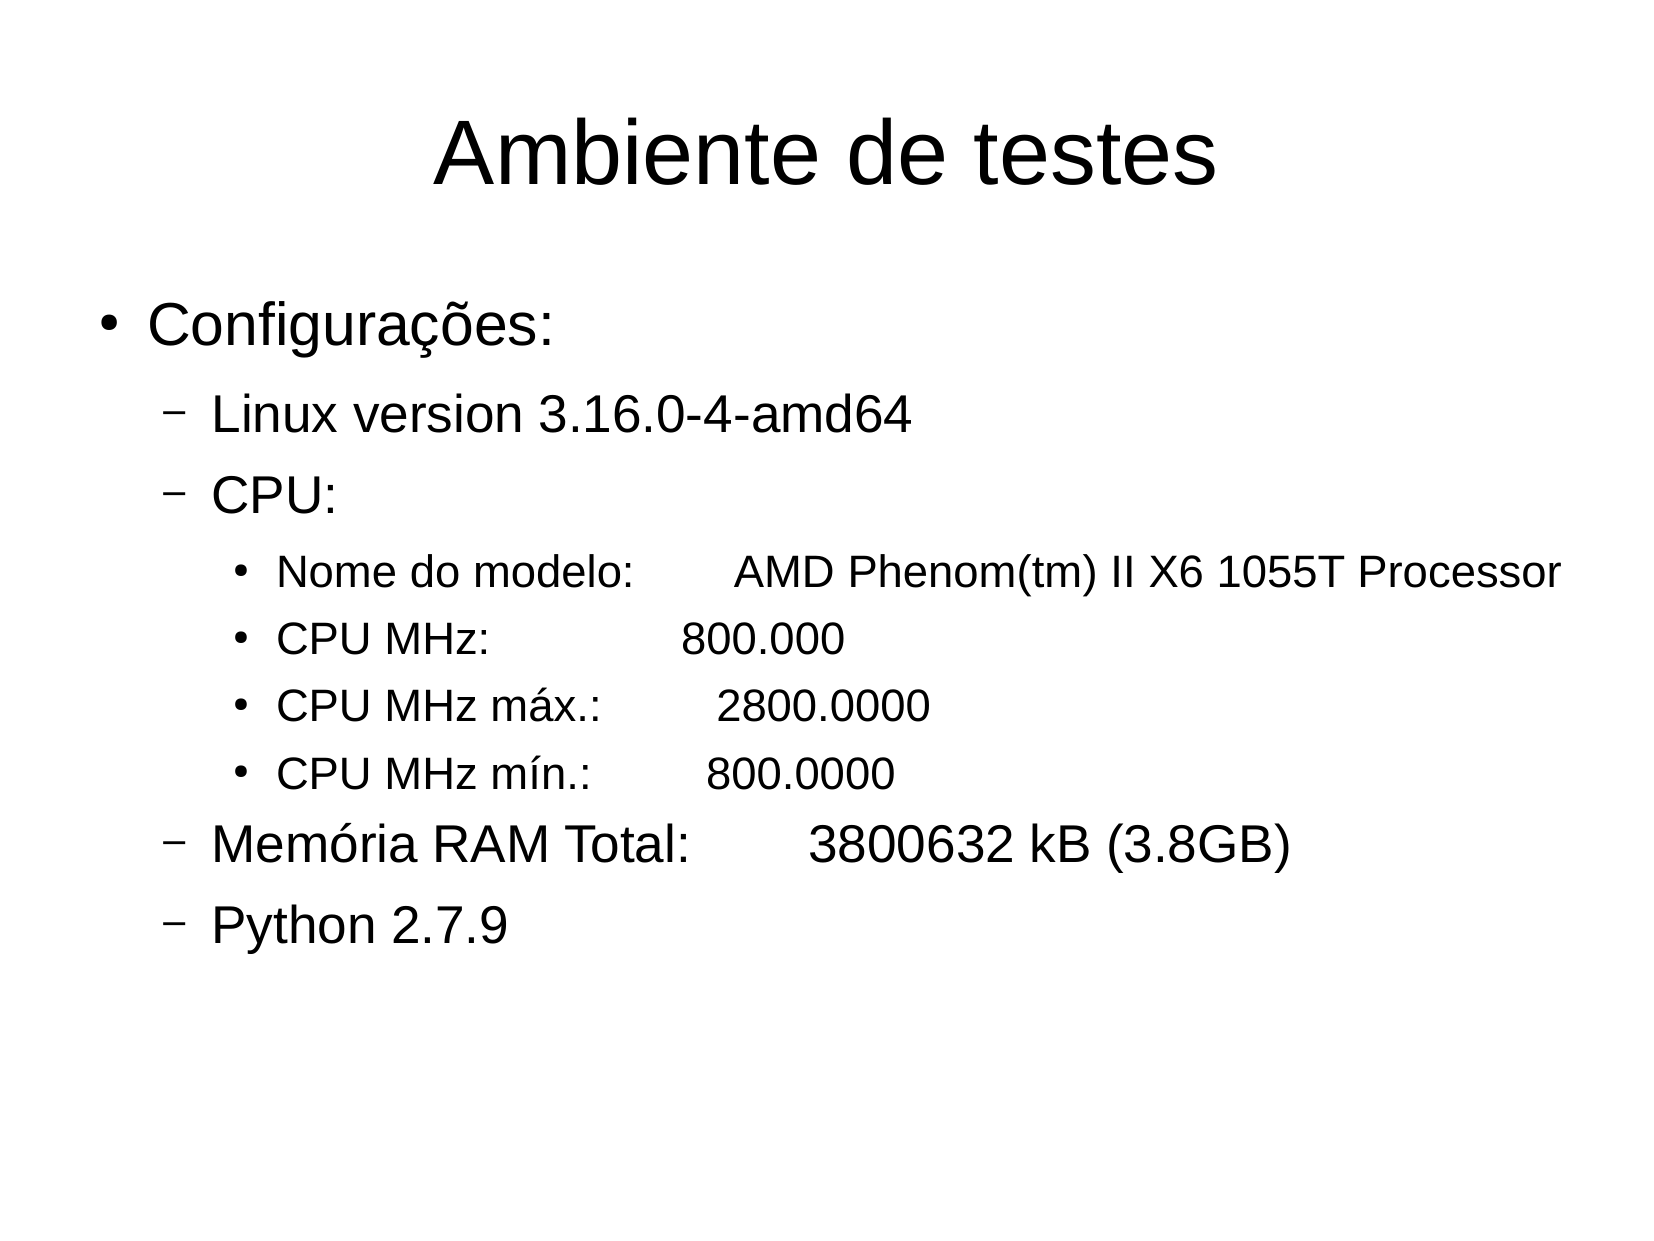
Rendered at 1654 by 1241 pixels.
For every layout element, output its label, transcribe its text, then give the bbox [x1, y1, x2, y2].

title Ambiente de testes [82, 49, 1571, 257]
list Configurações: Linux version 3.16.0-4-amd64 CPU: Nome do modelo: AMD Phenom(tm) II X6 1055T Processor CPU MHz: 800.000 CPU MHz máx.: 2800.0000 CPU MHz mín.: 800.0000 Memória RAM Total: 3800632 kB (3.8GB) Python 2.7.9 [82, 290, 1571, 1010]
